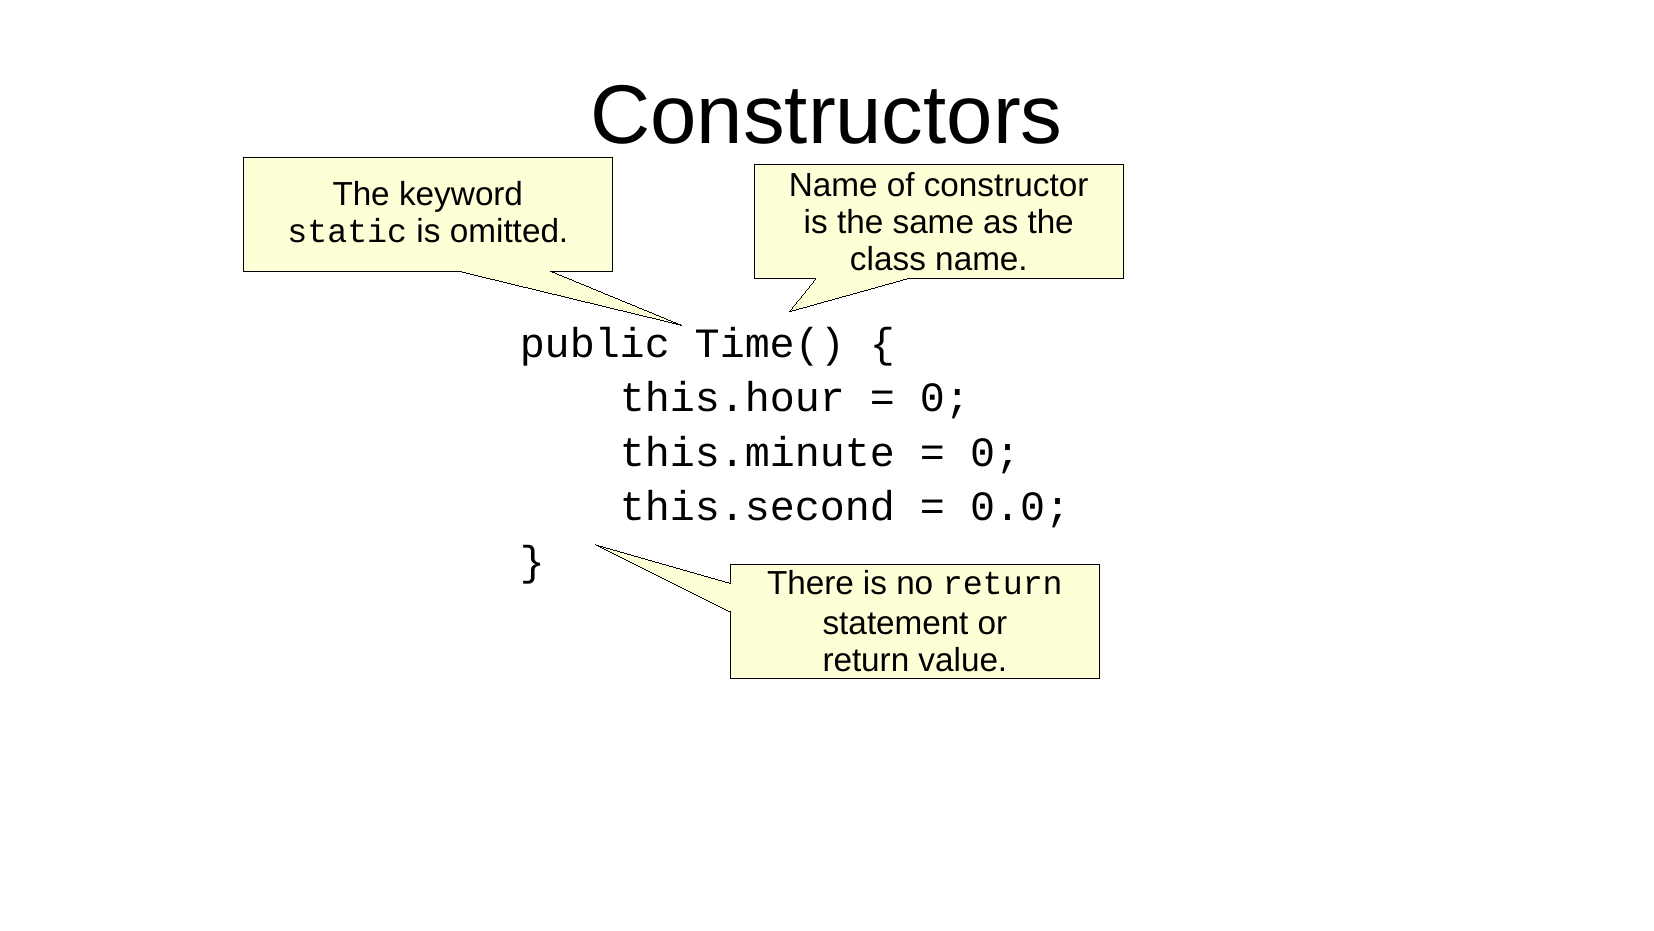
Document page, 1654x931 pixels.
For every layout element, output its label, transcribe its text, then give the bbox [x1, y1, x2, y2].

text_box There is no return statement or return value. [595, 544, 1100, 679]
text_box Name of constructor is the same as the class name. [754, 164, 1124, 312]
text_box public Time() { this.hour = 0; this.minute = 0; this.second = 0.0; } [505, 308, 1249, 595]
text_box The keyword static is omitted. [243, 157, 682, 326]
title Constructors [82, 37, 1571, 193]
